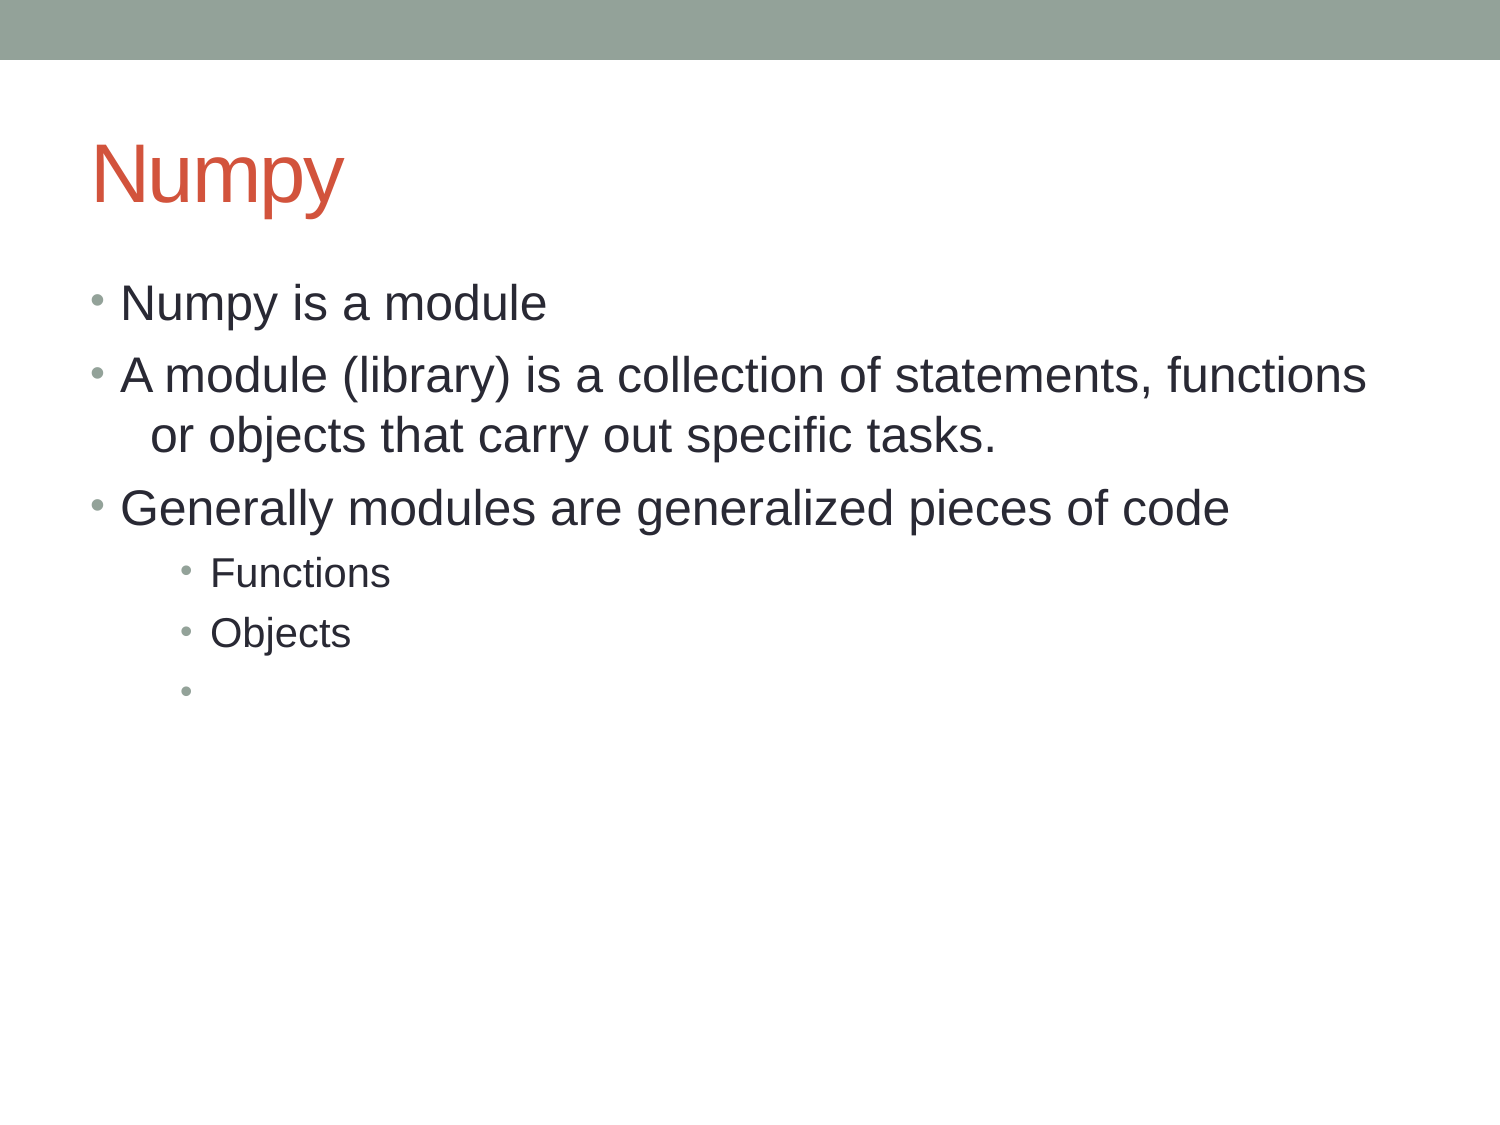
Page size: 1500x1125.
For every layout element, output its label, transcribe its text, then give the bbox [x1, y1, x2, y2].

title Numpy [75, 87, 1426, 251]
list Numpy is a module A module (library) is a collection of statements, functions or objects that carry out specific tasks. Generally modules are generalized pieces of code Functions Objects [75, 262, 1426, 1063]
